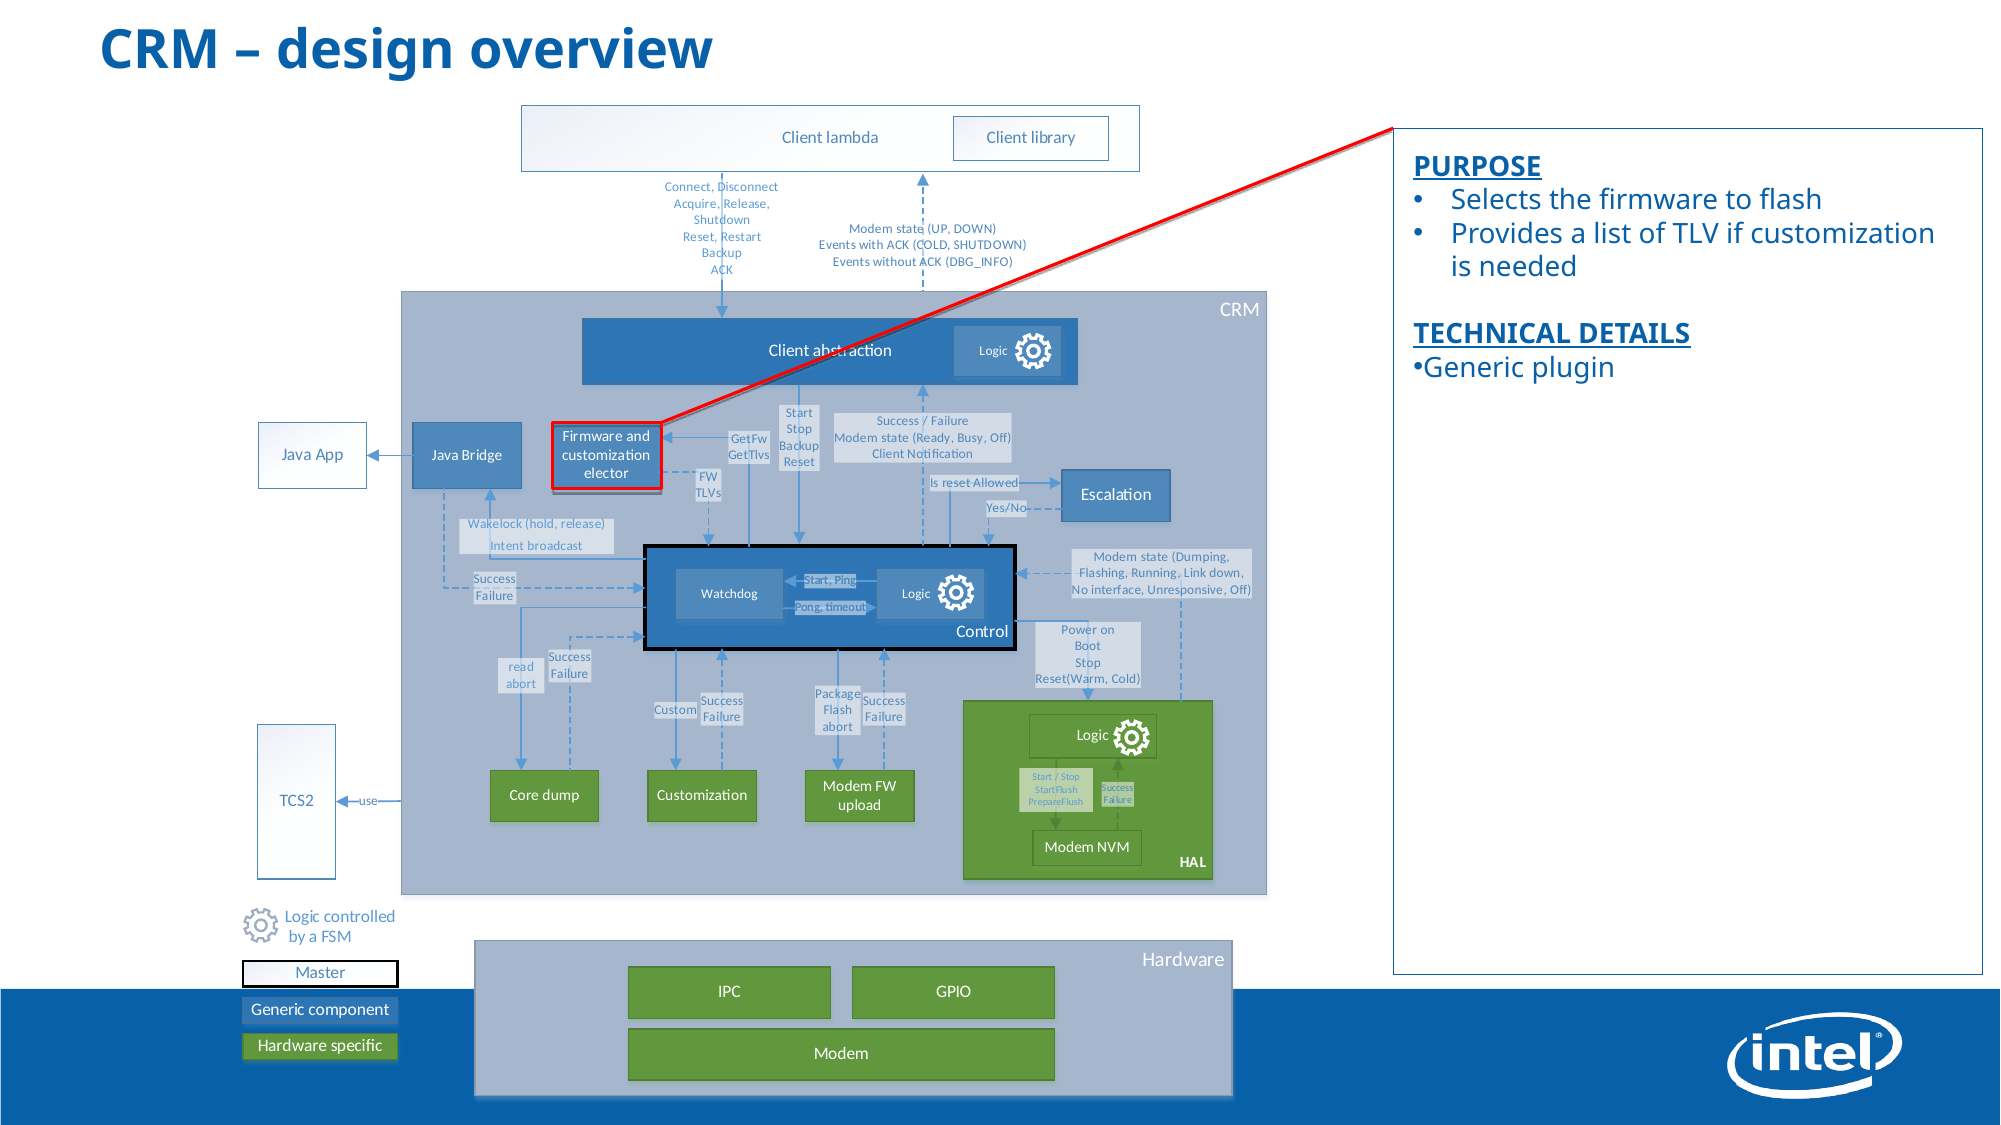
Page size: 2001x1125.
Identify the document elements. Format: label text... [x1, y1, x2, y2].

picture [1725, 1011, 1904, 1101]
picture [554, 425, 660, 487]
text_box PURPOSE Selects the firmware to flash Provides a list of TLV if customization is needed TECHNICAL DETAILS Generic plugin [1393, 128, 1983, 975]
picture [235, 205, 1274, 1106]
title CRM – design overview [99, 14, 1900, 205]
title CRM – design overview [1217, 134, 1393, 205]
